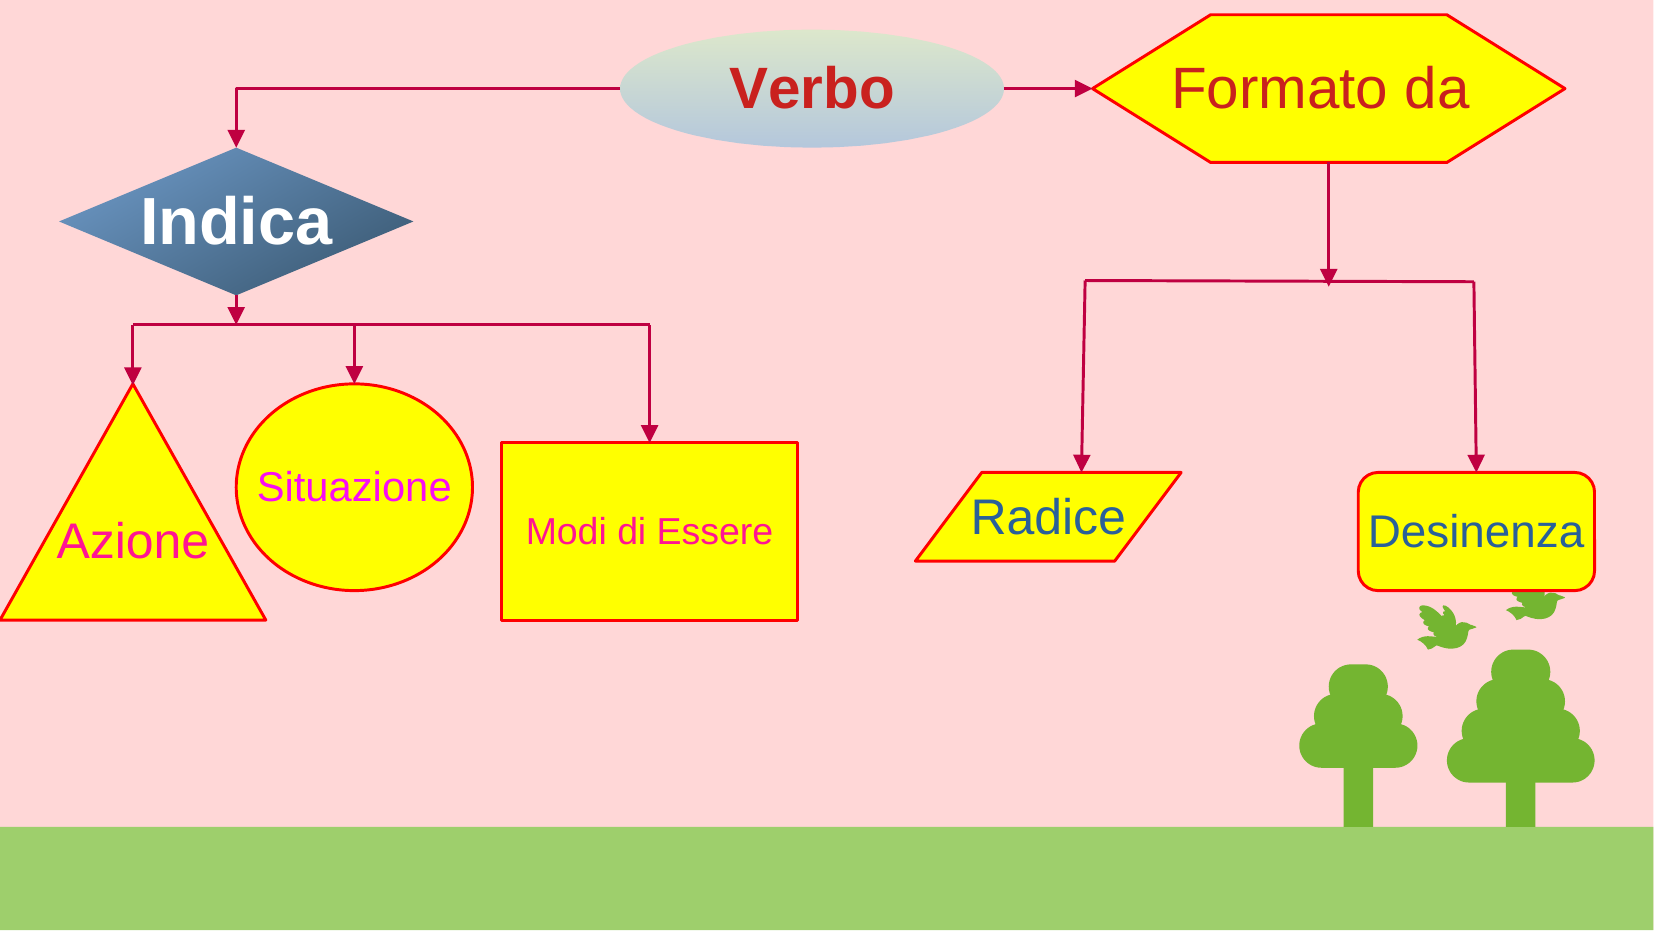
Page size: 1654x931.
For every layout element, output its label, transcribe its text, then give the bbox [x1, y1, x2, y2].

text_box Situazione [236, 383, 473, 591]
text_box Indica [59, 147, 414, 295]
text_box Azione [0, 385, 266, 621]
text_box Modi di Essere [501, 442, 798, 621]
text_box Desinenza [1358, 472, 1595, 591]
text_box Verbo [620, 29, 1004, 148]
text_box Formato da [1093, 14, 1566, 163]
text_box Radice [915, 472, 1182, 562]
